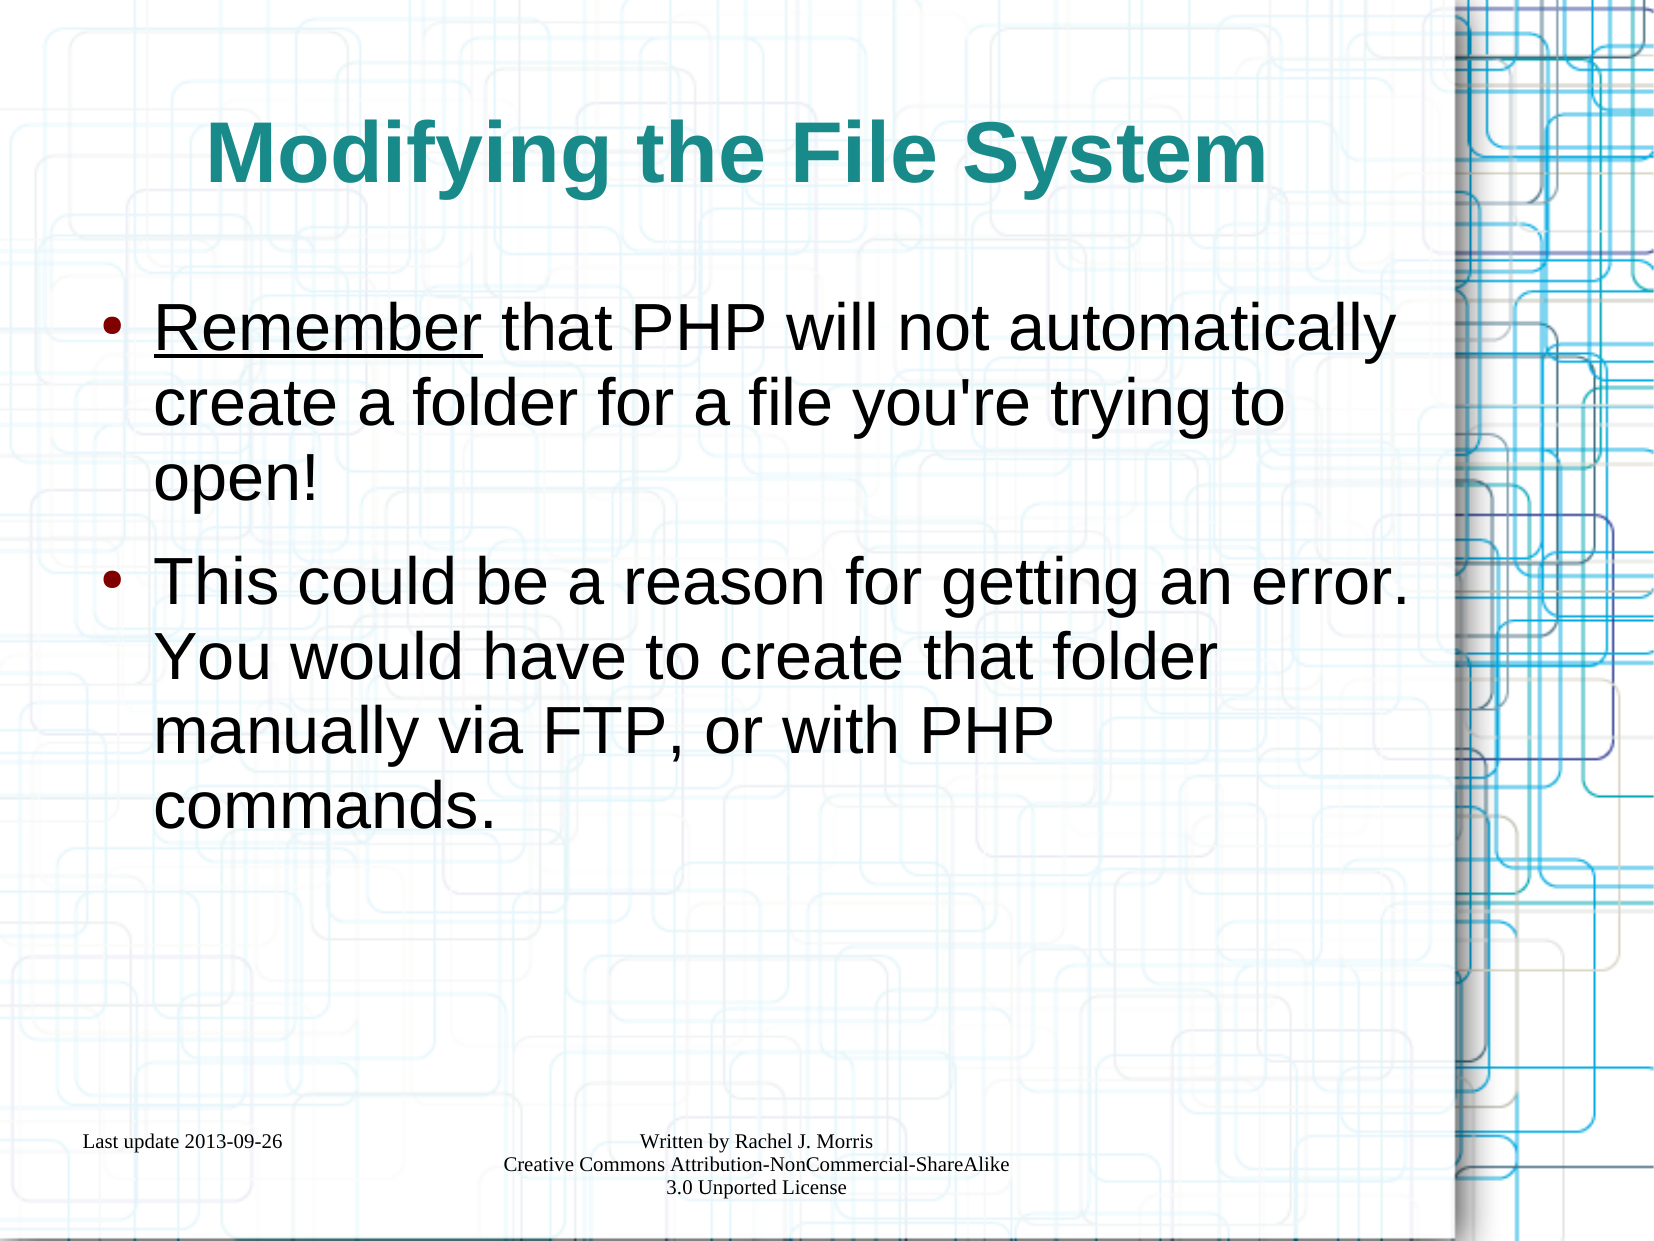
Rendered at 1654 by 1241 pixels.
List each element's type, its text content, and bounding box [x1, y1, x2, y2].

title Modifying the File System [59, 49, 1418, 257]
list Remember that PHP will not automatically create a folder for a file you're trying to open! This could be a reason for getting an error. You would have to create that folder manually via FTP, or with PHP commands. [82, 290, 1418, 1010]
picture [0, 0, 1654, 1241]
